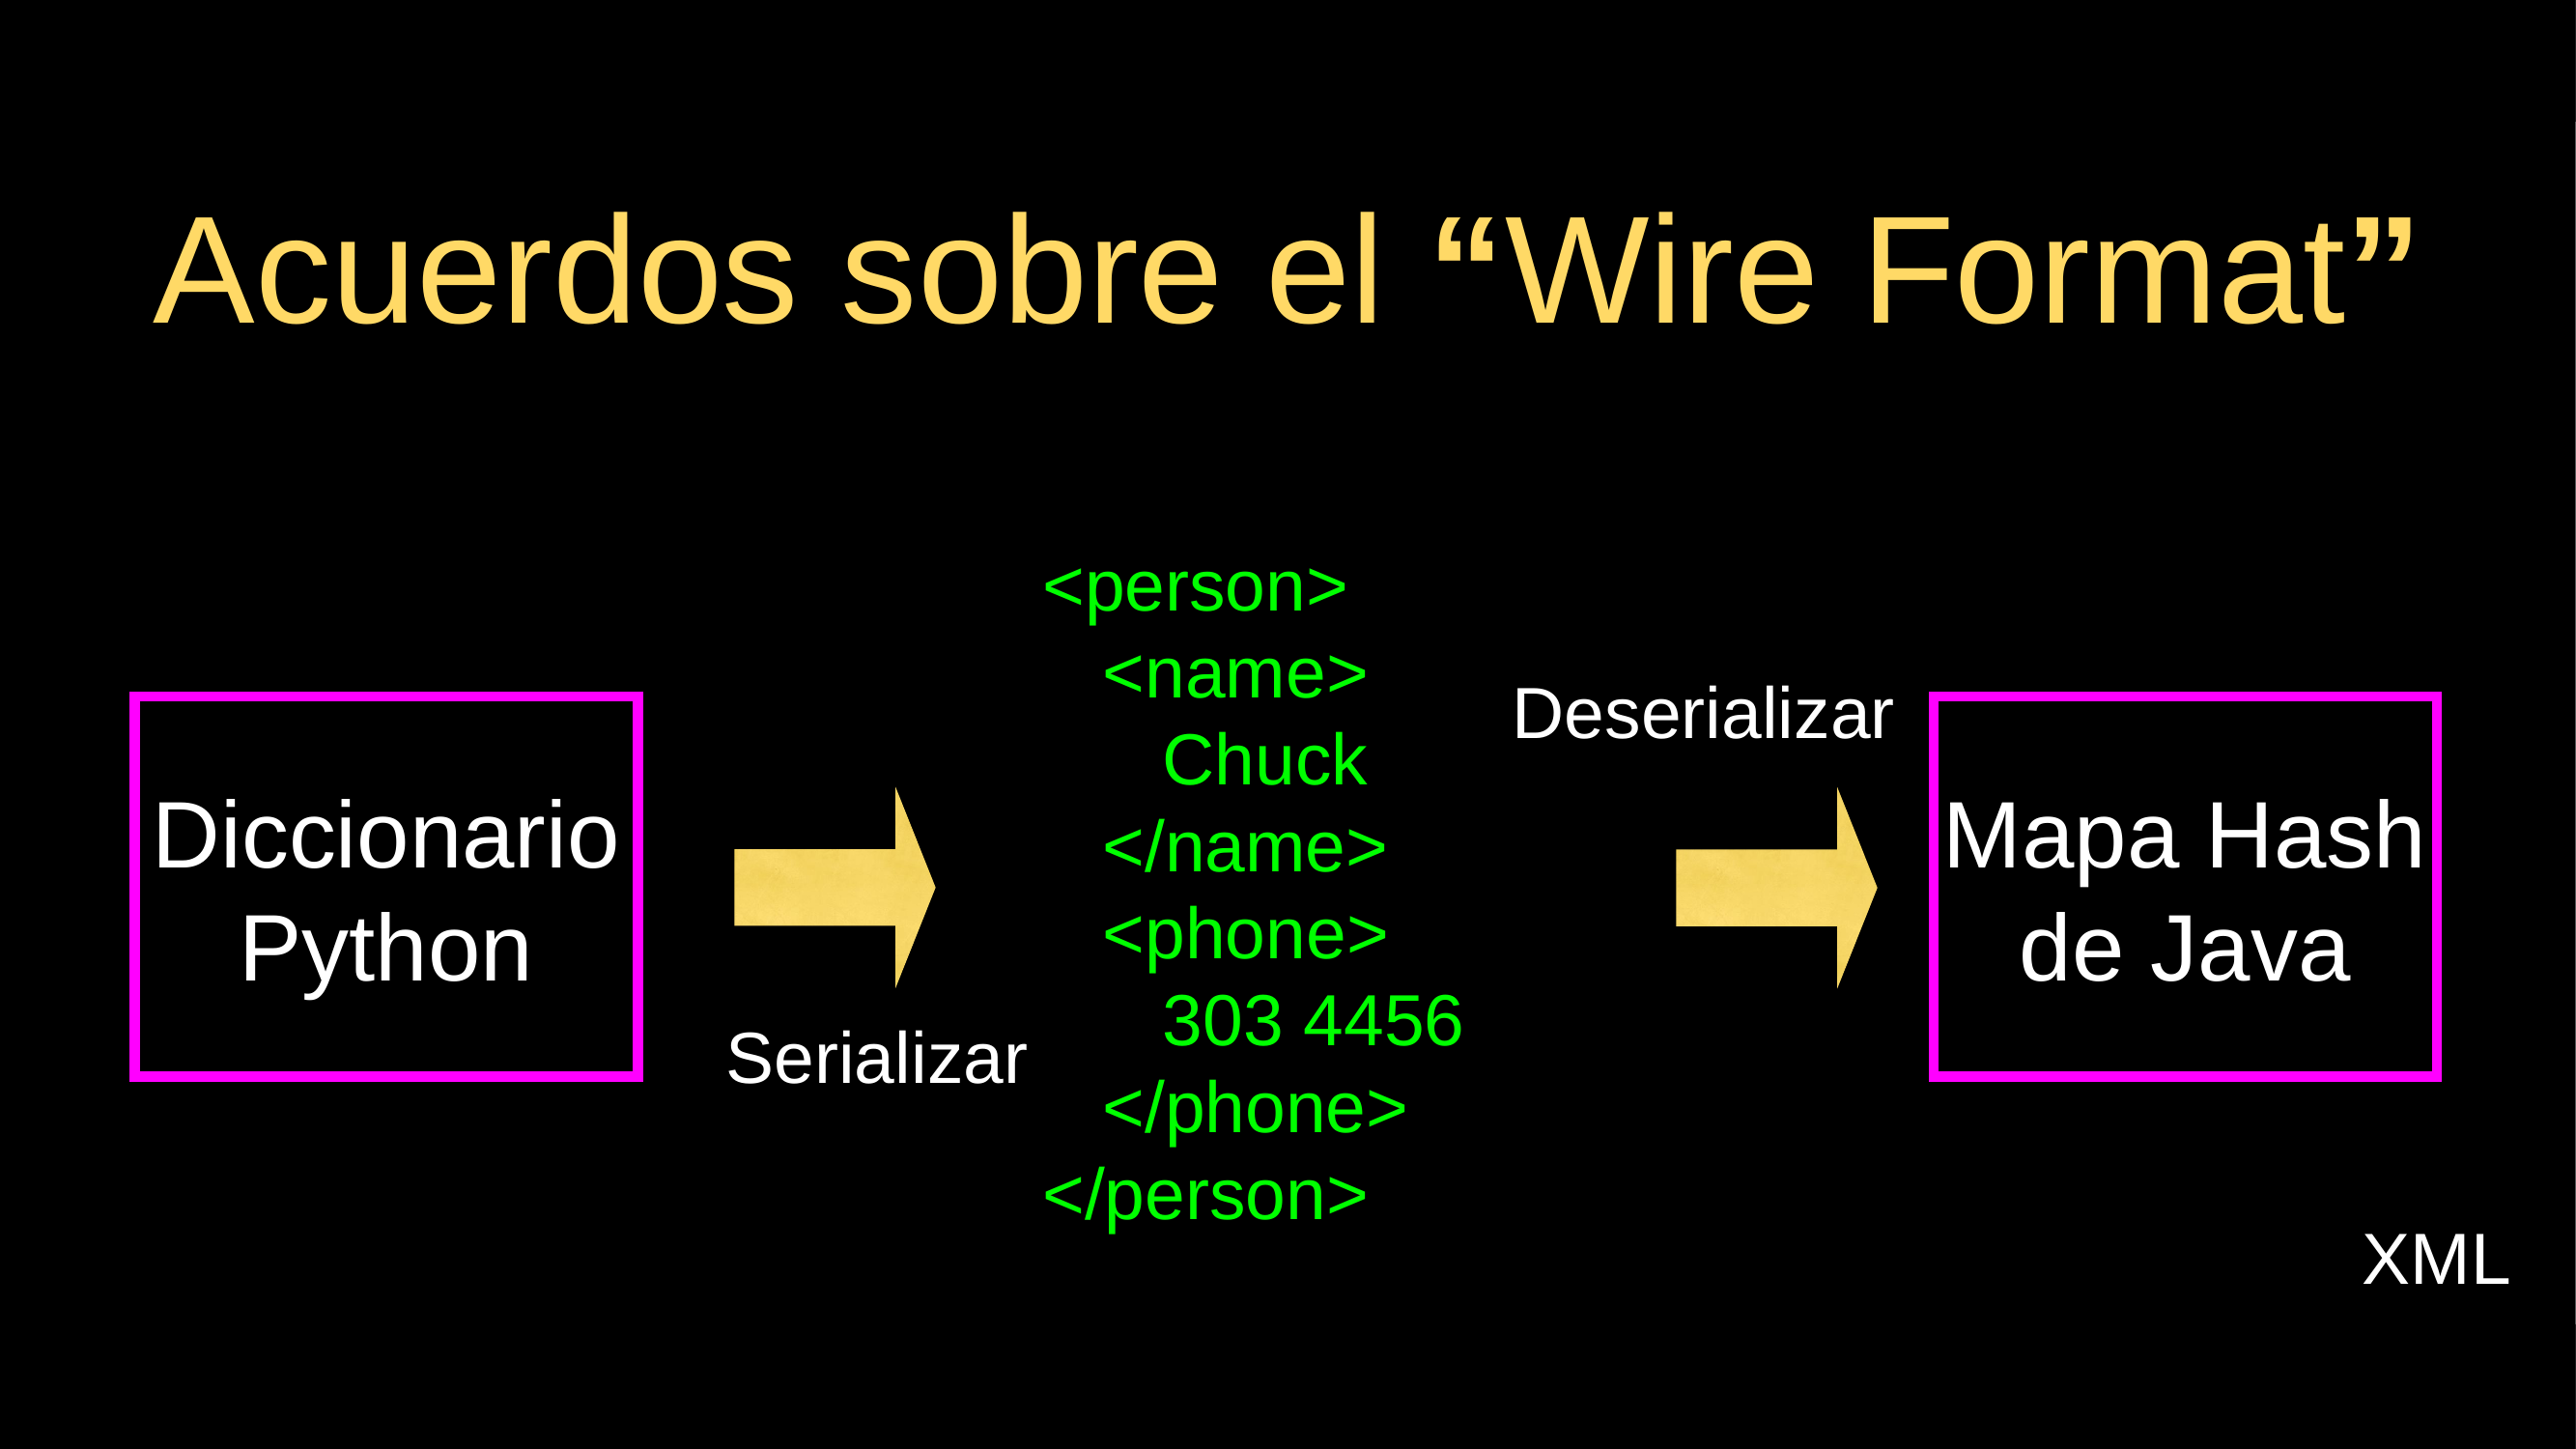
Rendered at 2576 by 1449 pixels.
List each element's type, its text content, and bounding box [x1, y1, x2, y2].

text_box <person> <name> Chuck </name> <phone> 303 4456 </phone> </person> [1042, 468, 1529, 1305]
title Acuerdos sobre el “Wire Format” [0, 121, 2576, 403]
text_box XML [2356, 1206, 2518, 1306]
text_box [1676, 786, 1878, 989]
text_box Mapa Hash de Java [1934, 696, 2437, 1077]
text_box Deserializar [1499, 660, 1909, 759]
text_box [734, 786, 936, 988]
text_box Serializar [711, 1004, 1042, 1103]
text_box Diccionario Python [134, 696, 638, 1077]
